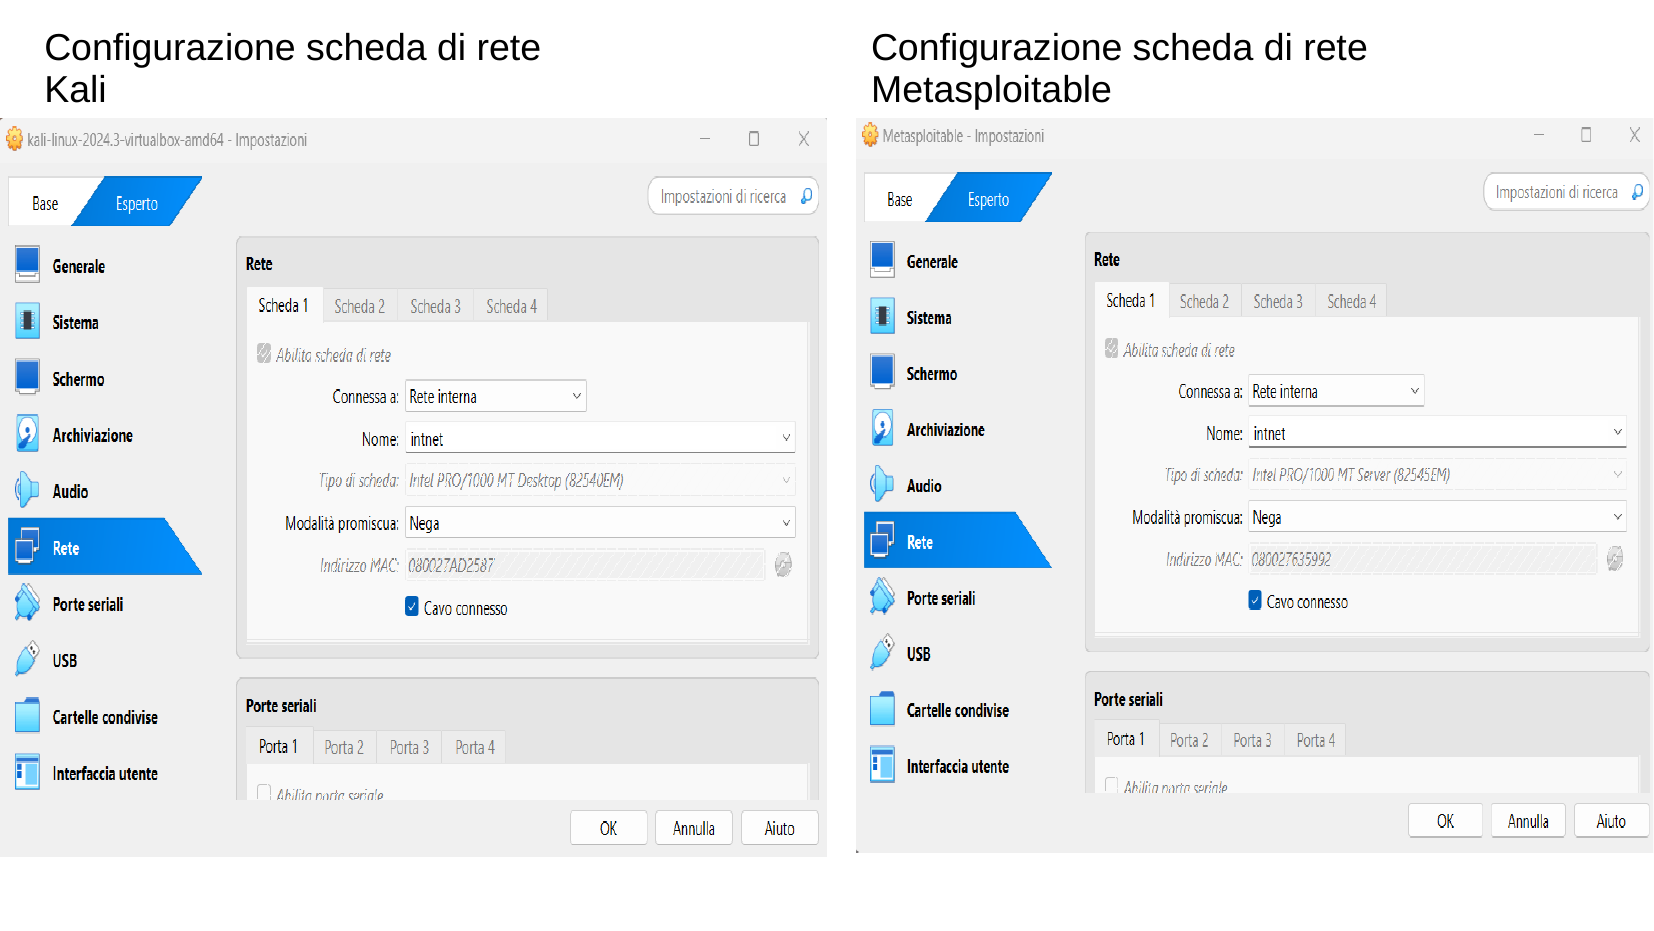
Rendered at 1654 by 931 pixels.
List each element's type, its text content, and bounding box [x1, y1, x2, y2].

text_box Configurazione scheda di rete Metasploitable [856, 19, 1625, 119]
picture [0, 118, 827, 857]
text_box Configurazione scheda di rete Kali [29, 19, 621, 119]
picture [856, 118, 1654, 853]
